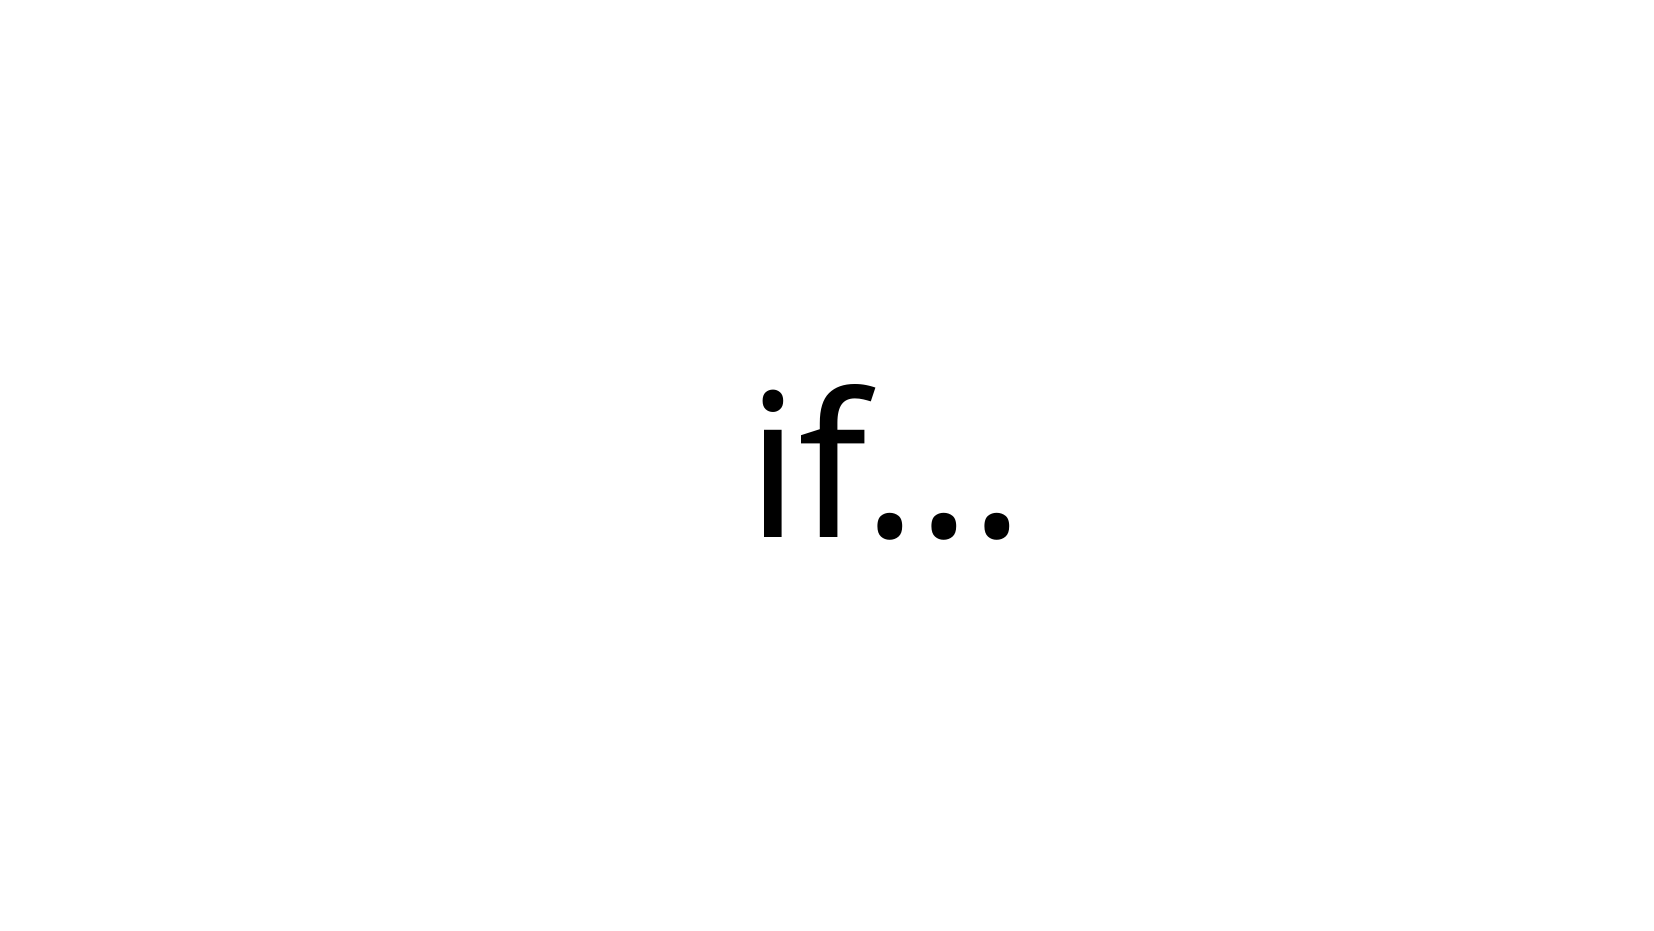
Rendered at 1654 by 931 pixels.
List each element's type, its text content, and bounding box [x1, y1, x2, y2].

text_box if... [679, 236, 1093, 650]
